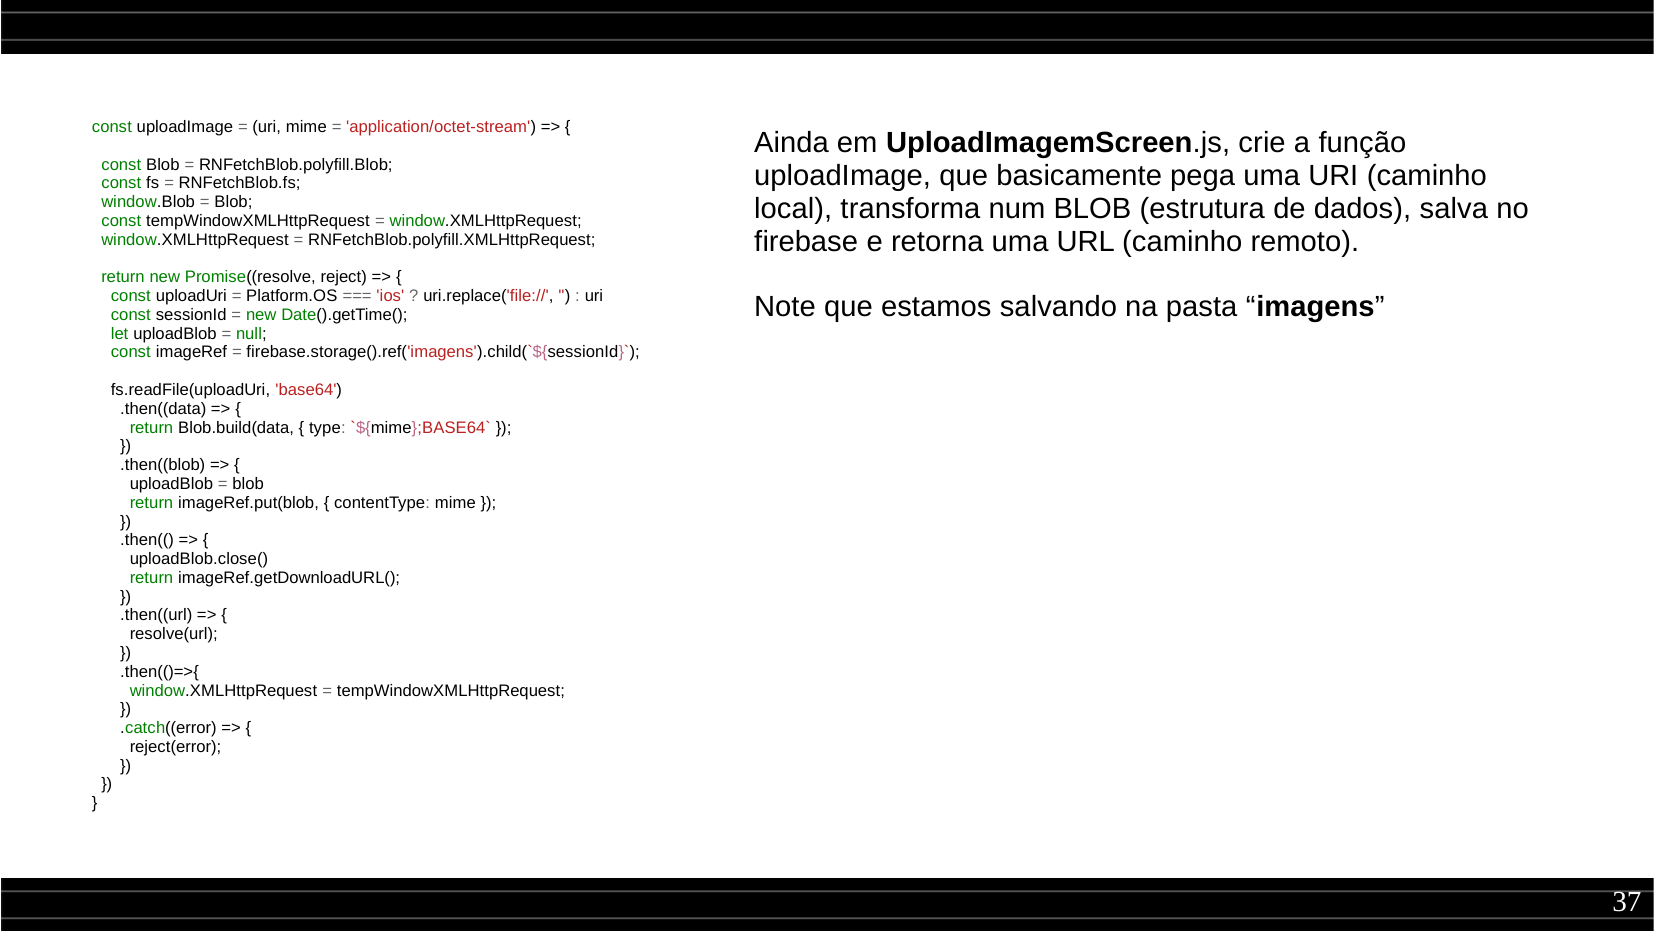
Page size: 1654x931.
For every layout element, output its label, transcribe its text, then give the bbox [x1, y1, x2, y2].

text_box Ainda em UploadImagemScreen.js, crie a função uploadImage, que basicamente pega uma URI (caminho local), transforma num BLOB (estrutura de dados), salva no firebase e retorna uma URL (caminho remoto). Note que estamos salvando na pasta “imagens” [739, 118, 1559, 331]
picture [1, 878, 1654, 931]
text_box const uploadImage = (uri, mime = 'application/octet-stream') => { const Blob = RNFetchBlob.polyfill.Blob; const fs = RNFetchBlob.fs; window.Blob = Blob; const tempWindowXMLHttpRequest = window.XMLHttpRequest; window.XMLHttpRequest = RNFetchBlob.polyfill.XMLHttpRequest; return new Promise((resolve, reject) => { const uploadUri = Platform.OS === 'ios' ? uri.replace('file://', '') : uri const sessionId = new Date().getTime(); let uploadBlob = null; const imageRef = firebase.storage().ref('imagens').child(`${sessionId}`); fs.readFile(uploadUri, 'base64') .then((data) => { return Blob.build(data, { type: `${mime};BASE64` }); }) .then((blob) => { uploadBlob = blob return imageRef.put(blob, { contentType: mime }); }) .then(() => { uploadBlob.close() return imageRef.getDownloadURL(); }) .then((url) => { resolve(url); }) .then(()=>{ window.XMLHttpRequest = tempWindowXMLHttpRequest; }) .catch((error) => { reject(error); }) }) } [77, 110, 843, 820]
picture [1, 0, 1654, 54]
